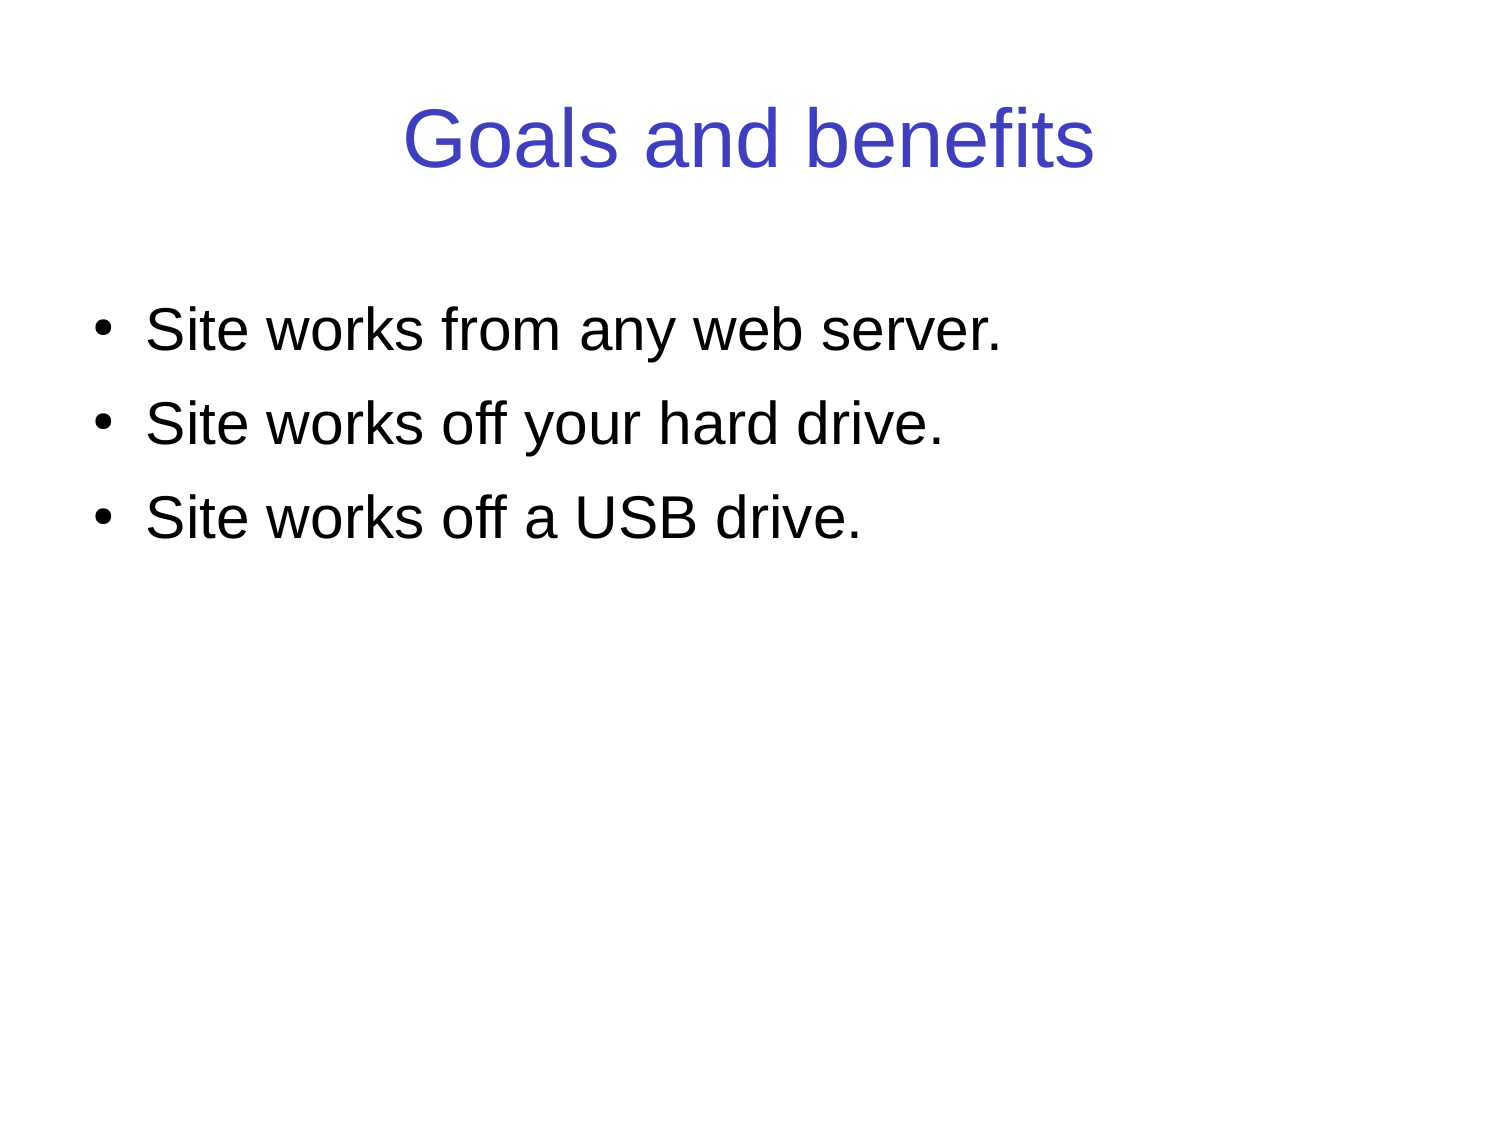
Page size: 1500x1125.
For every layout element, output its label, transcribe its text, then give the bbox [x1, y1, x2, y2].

list Site works from any web server. Site works off your hard drive. Site works off a USB drive. [75, 295, 1425, 1063]
title Goals and benefits [75, 44, 1425, 233]
